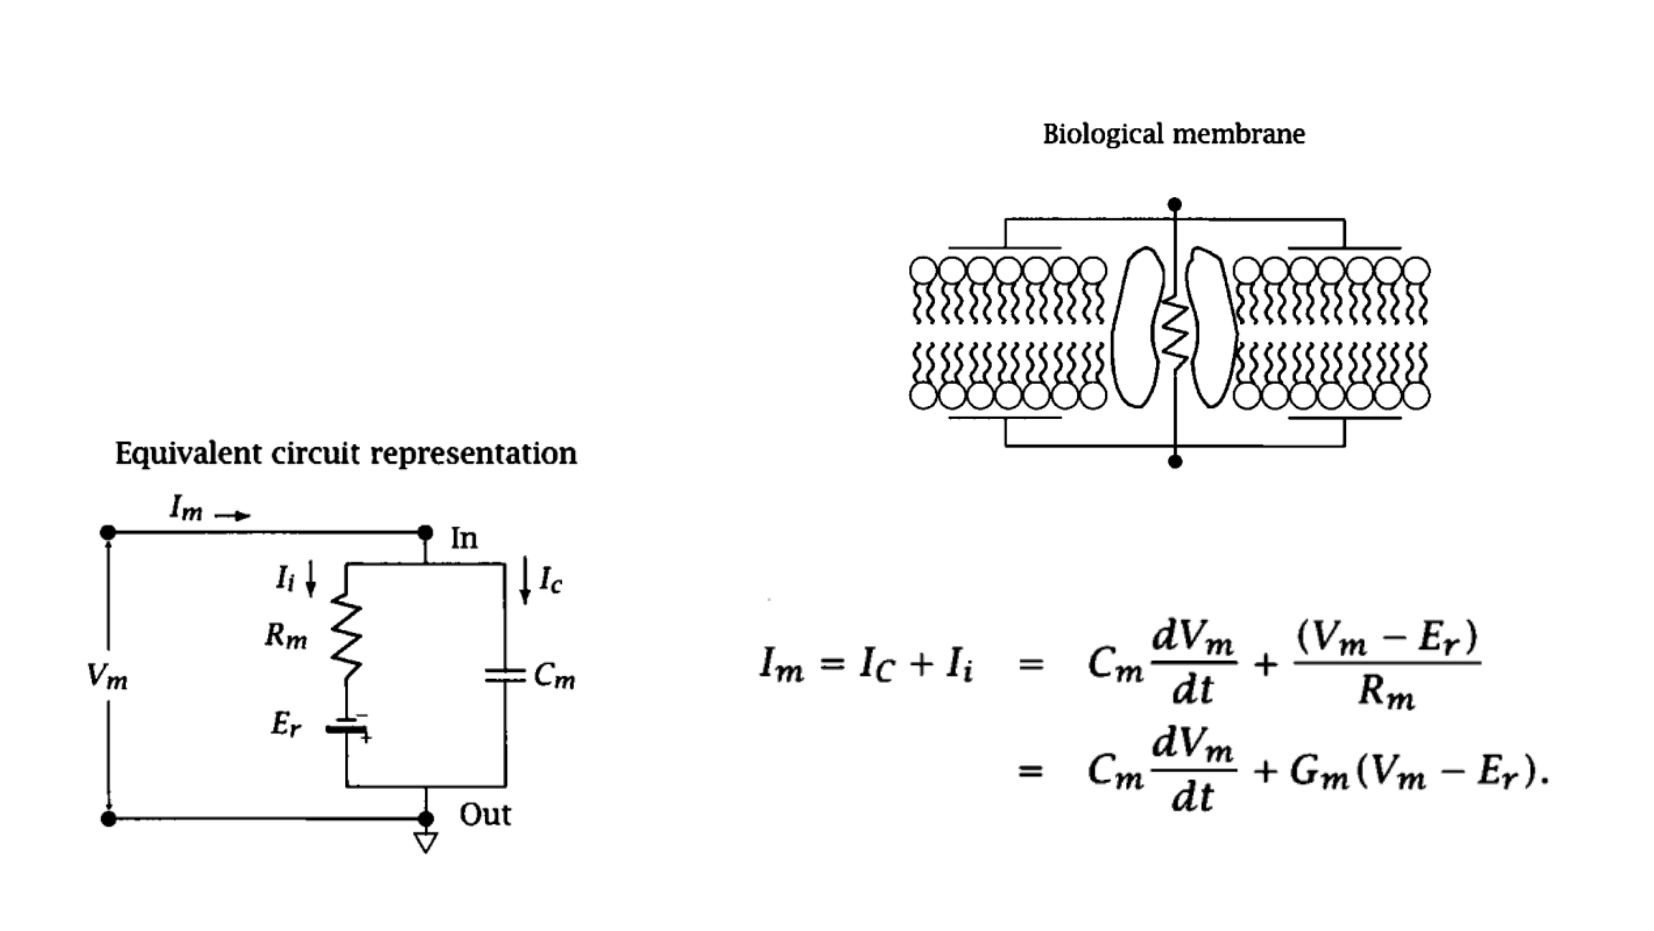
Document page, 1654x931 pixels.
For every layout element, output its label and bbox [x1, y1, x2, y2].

picture [743, 595, 1576, 816]
picture [75, 426, 608, 857]
picture [900, 112, 1444, 475]
